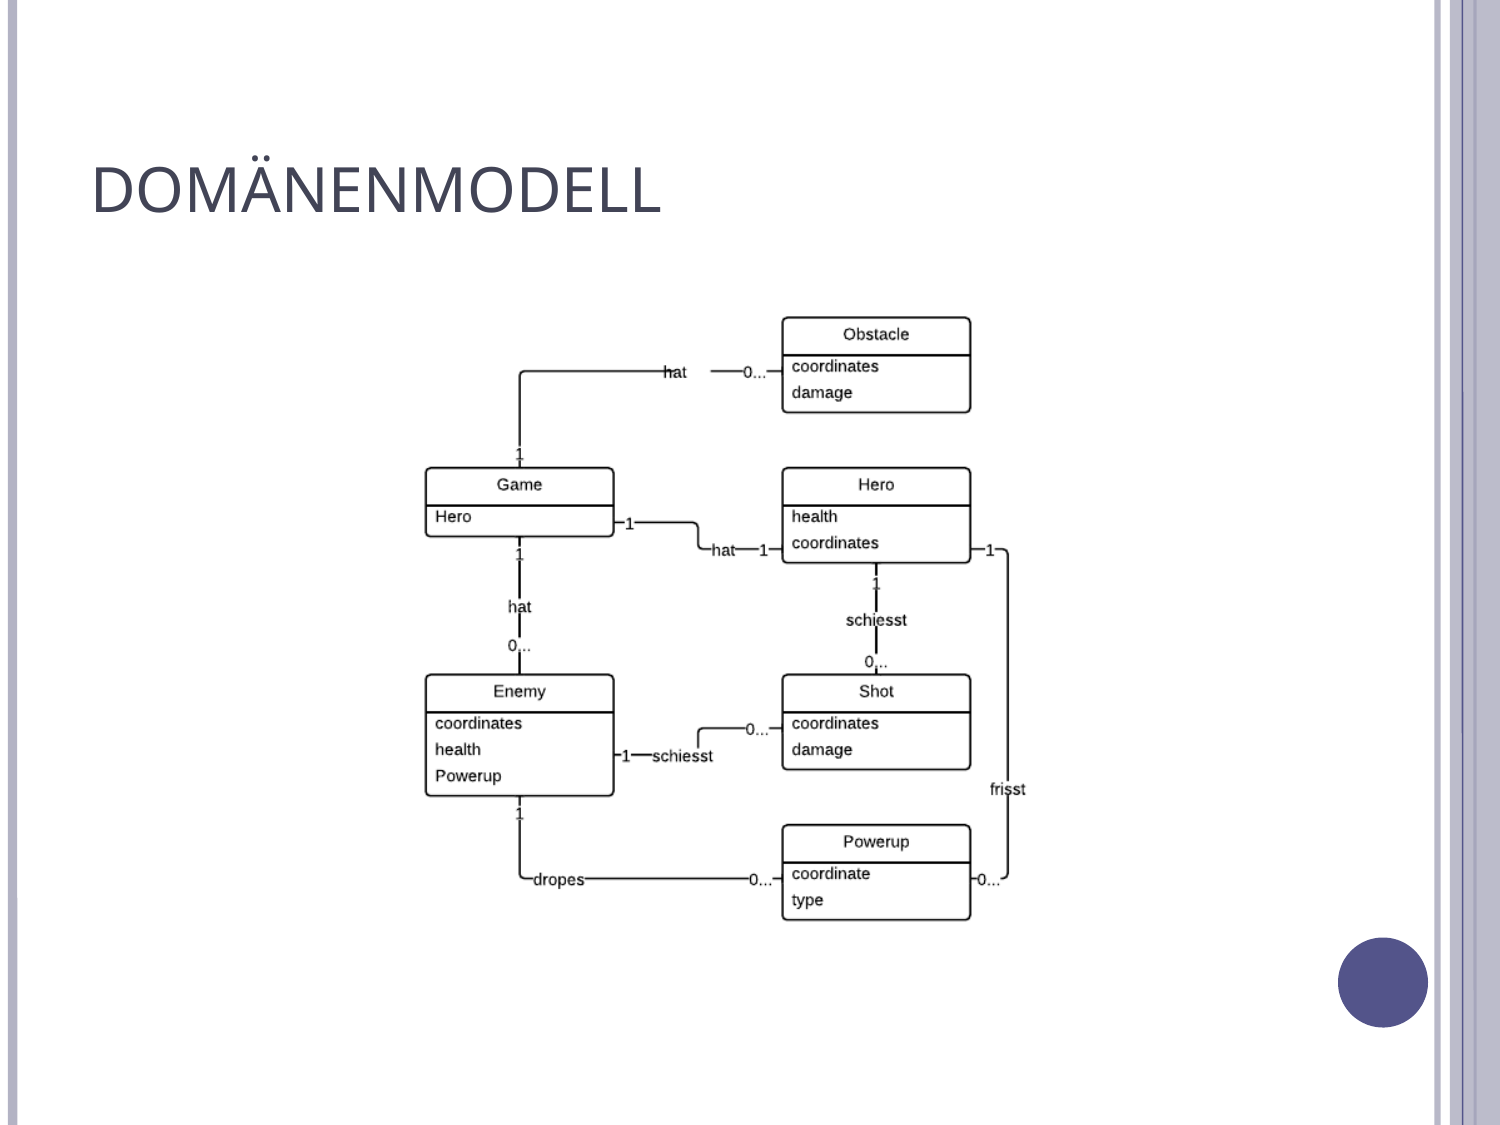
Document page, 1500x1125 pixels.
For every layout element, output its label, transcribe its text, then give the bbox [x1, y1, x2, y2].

picture [352, 289, 1148, 953]
title Domänenmodell [75, 45, 1300, 233]
